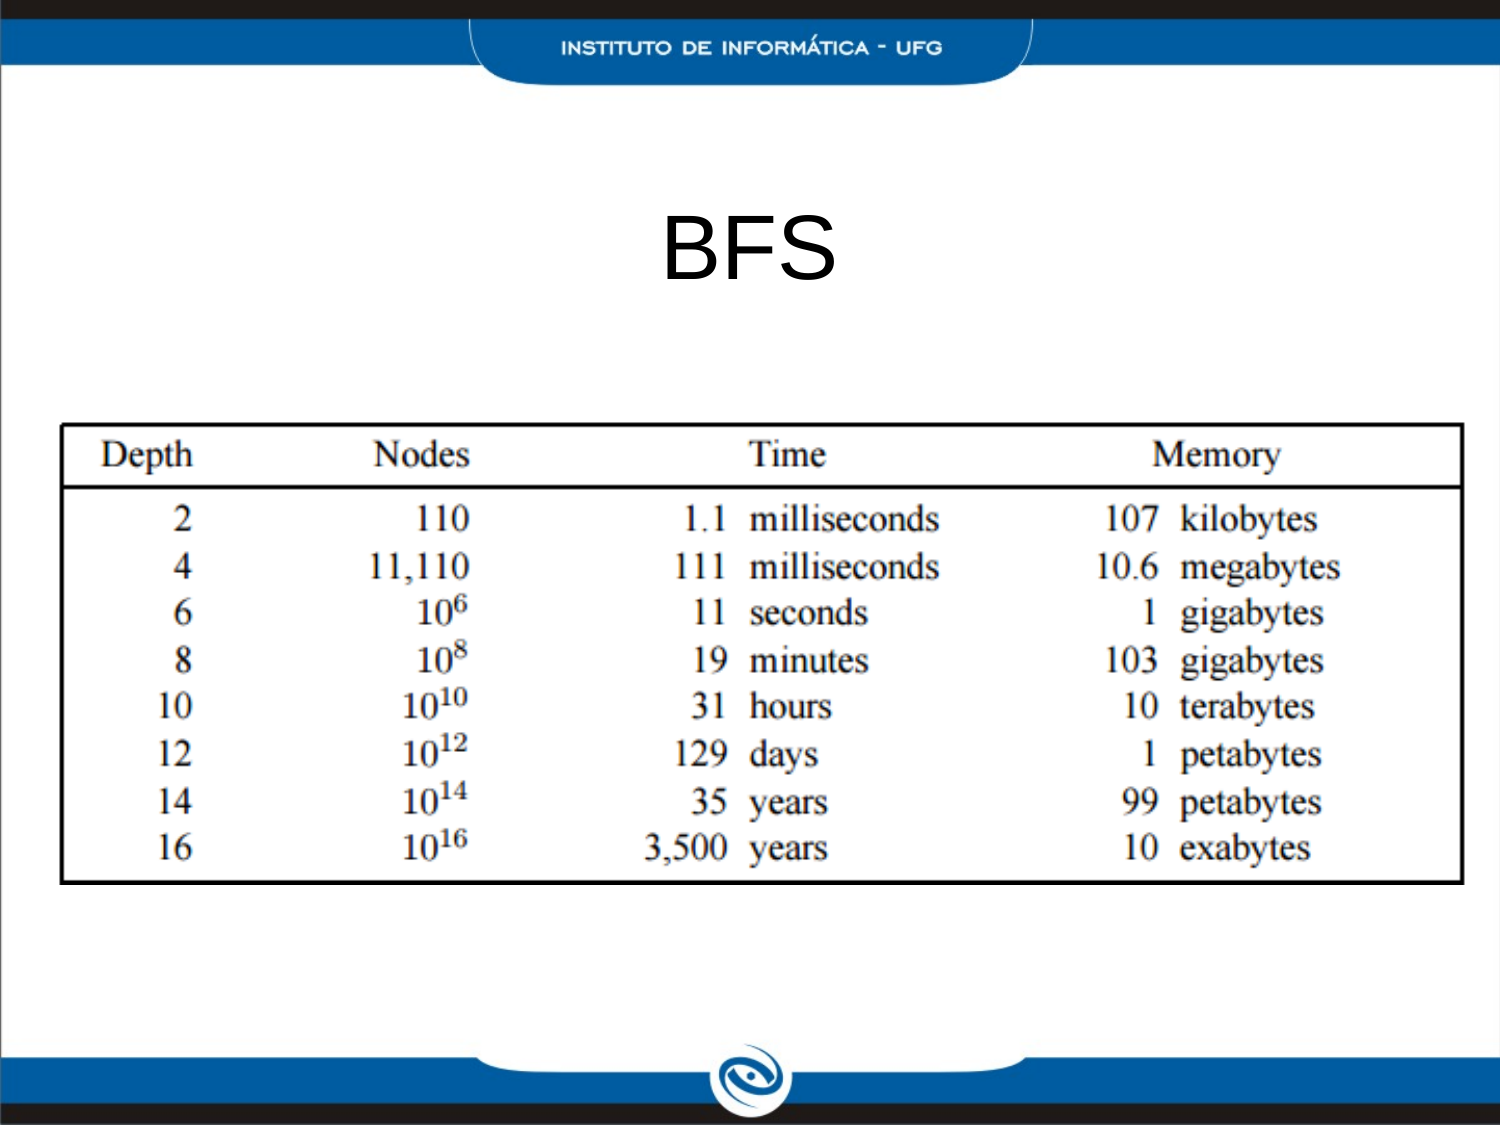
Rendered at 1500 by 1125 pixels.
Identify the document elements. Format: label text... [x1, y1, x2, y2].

title BFS [75, 148, 1426, 337]
picture [0, 0, 1500, 1125]
